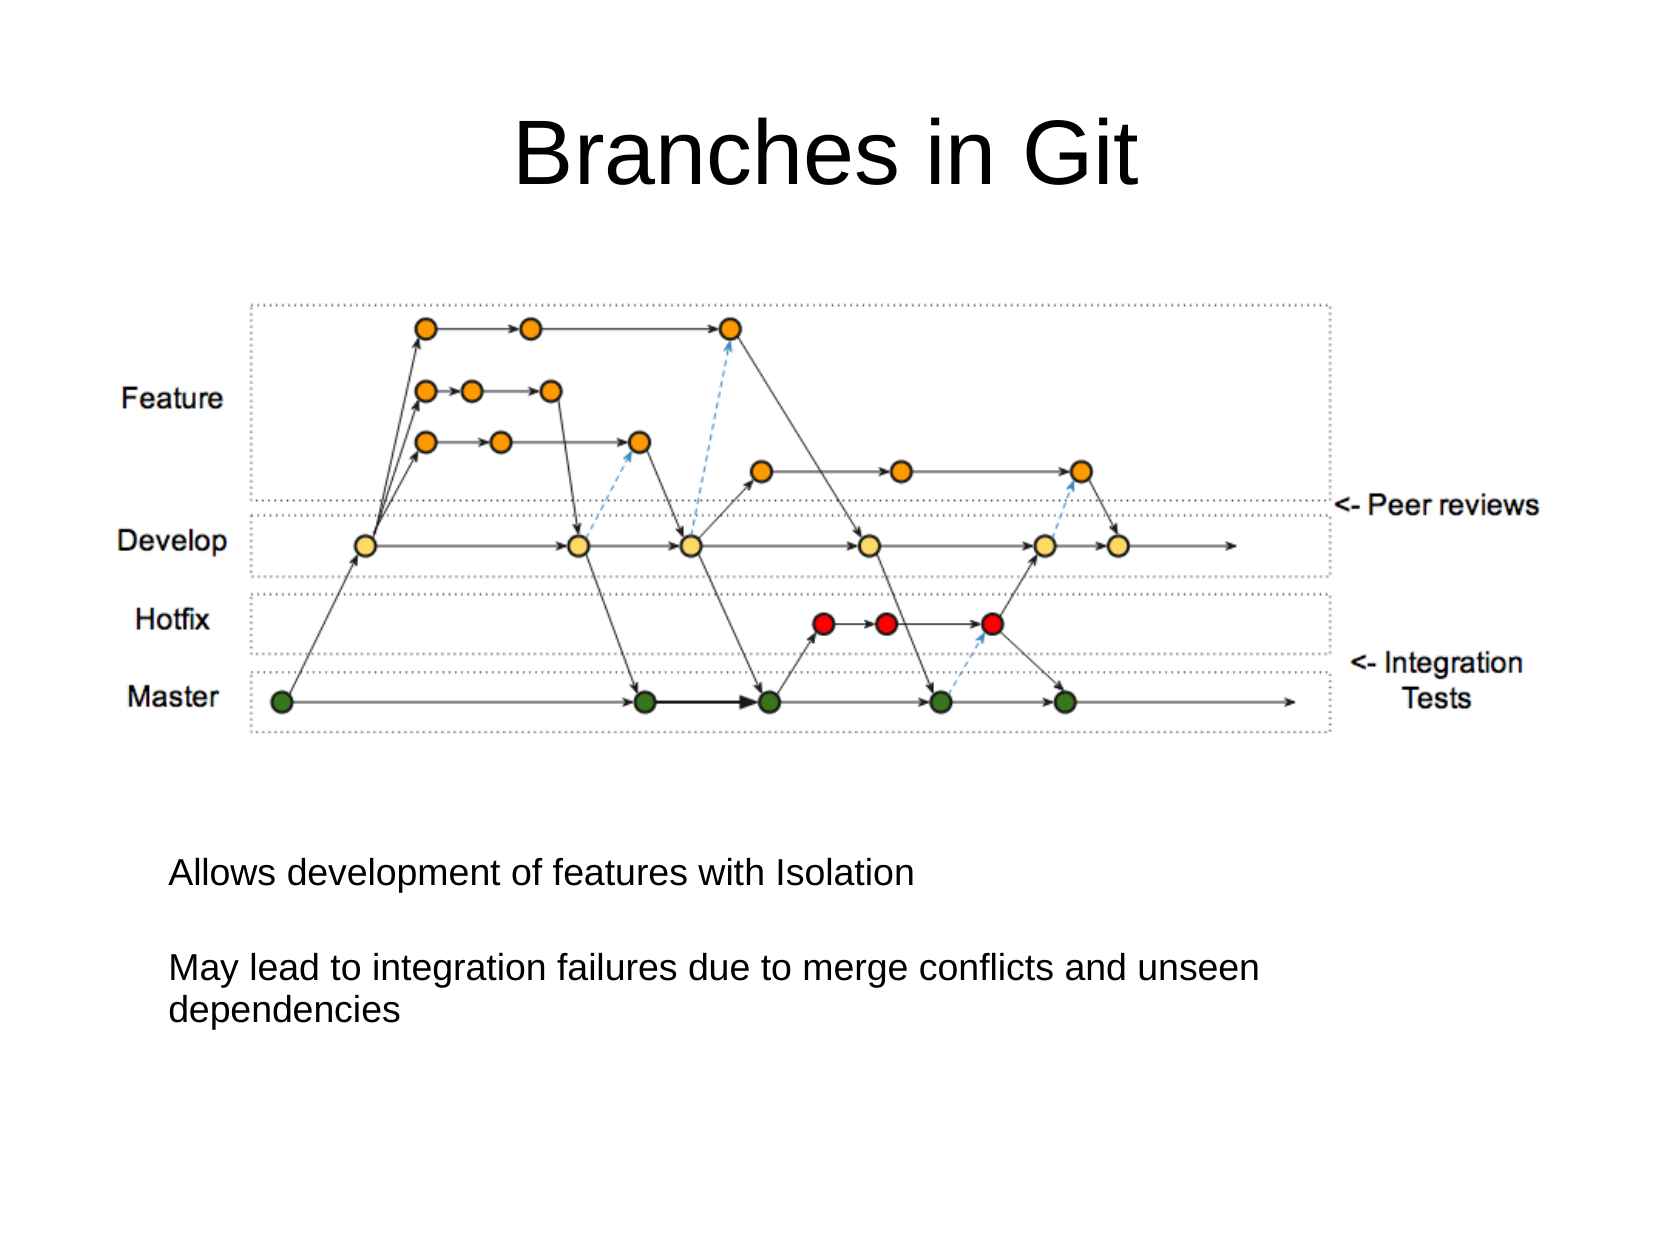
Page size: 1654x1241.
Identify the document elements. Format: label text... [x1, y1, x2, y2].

title Branches in Git [82, 49, 1571, 257]
picture [94, 234, 1550, 789]
text_box Allows development of features with Isolation [153, 844, 1359, 916]
text_box May lead to integration failures due to merge conflicts and unseen dependencies [153, 938, 1489, 1058]
